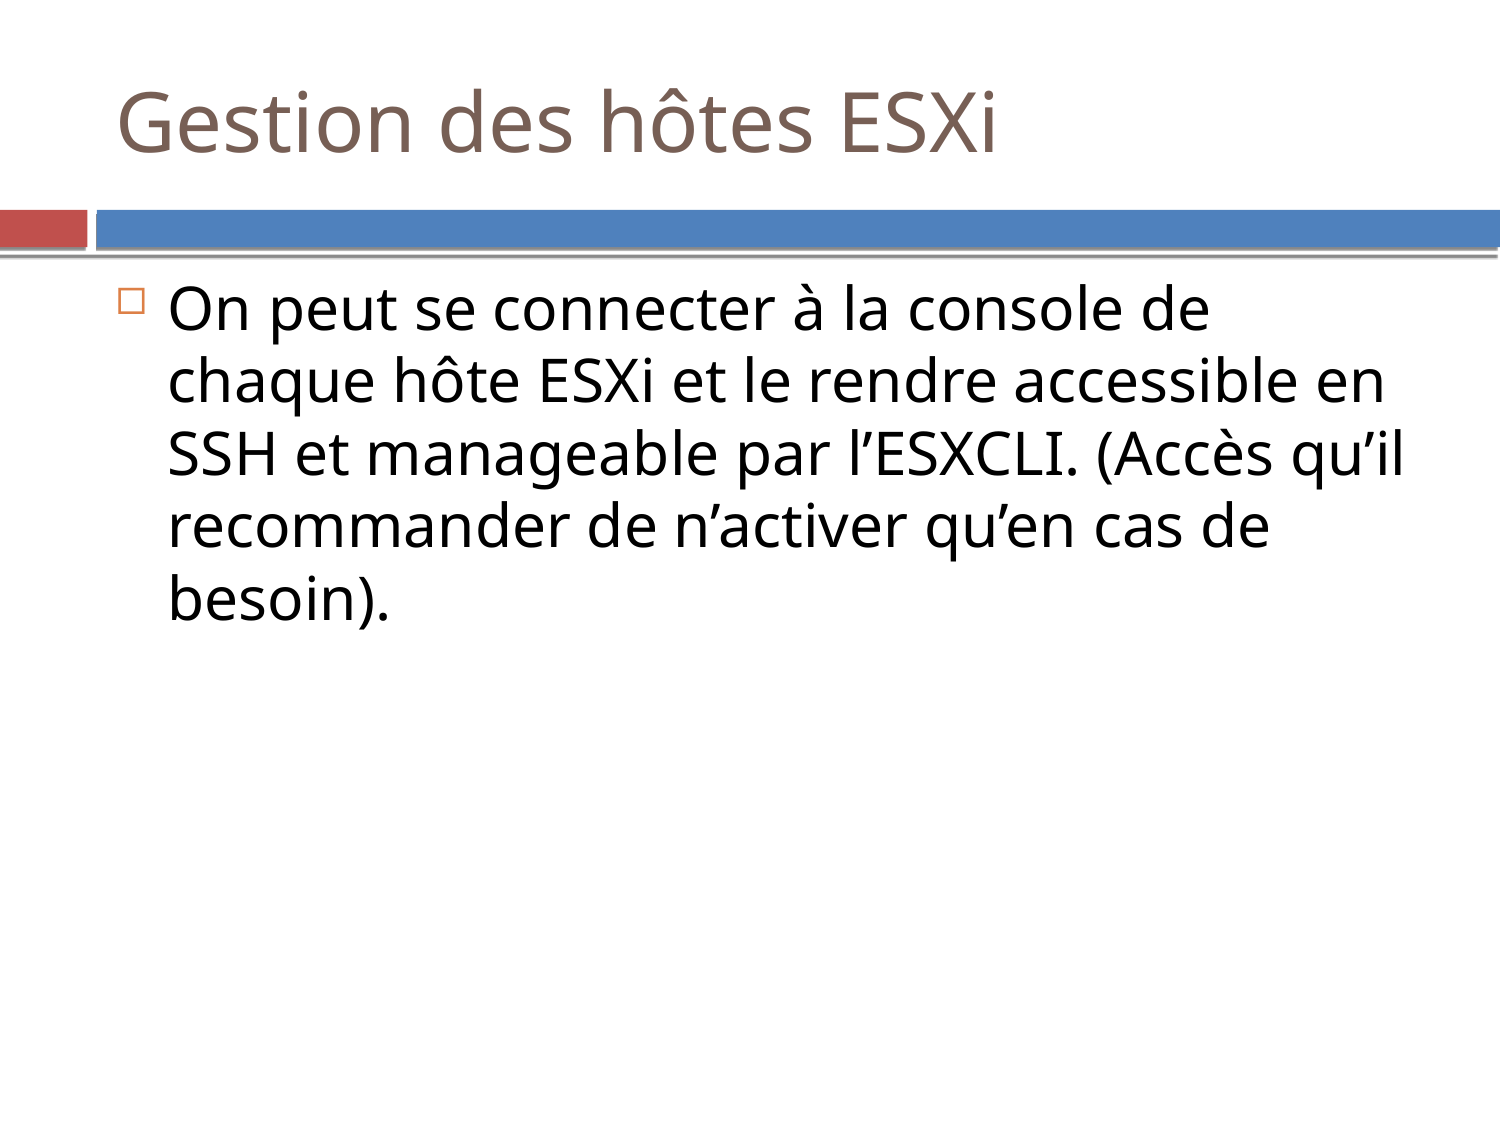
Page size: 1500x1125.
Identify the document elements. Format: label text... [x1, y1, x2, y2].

text_box On peut se connecter à la console de chaque hôte ESXi et le rendre accessible en SSH et manageable par l’ESXCLI. (Accès qu’il recommander de n’activer qu’en cas de besoin). [100, 262, 1438, 1000]
text_box Gestion des hôtes ESXi [100, 37, 1438, 200]
